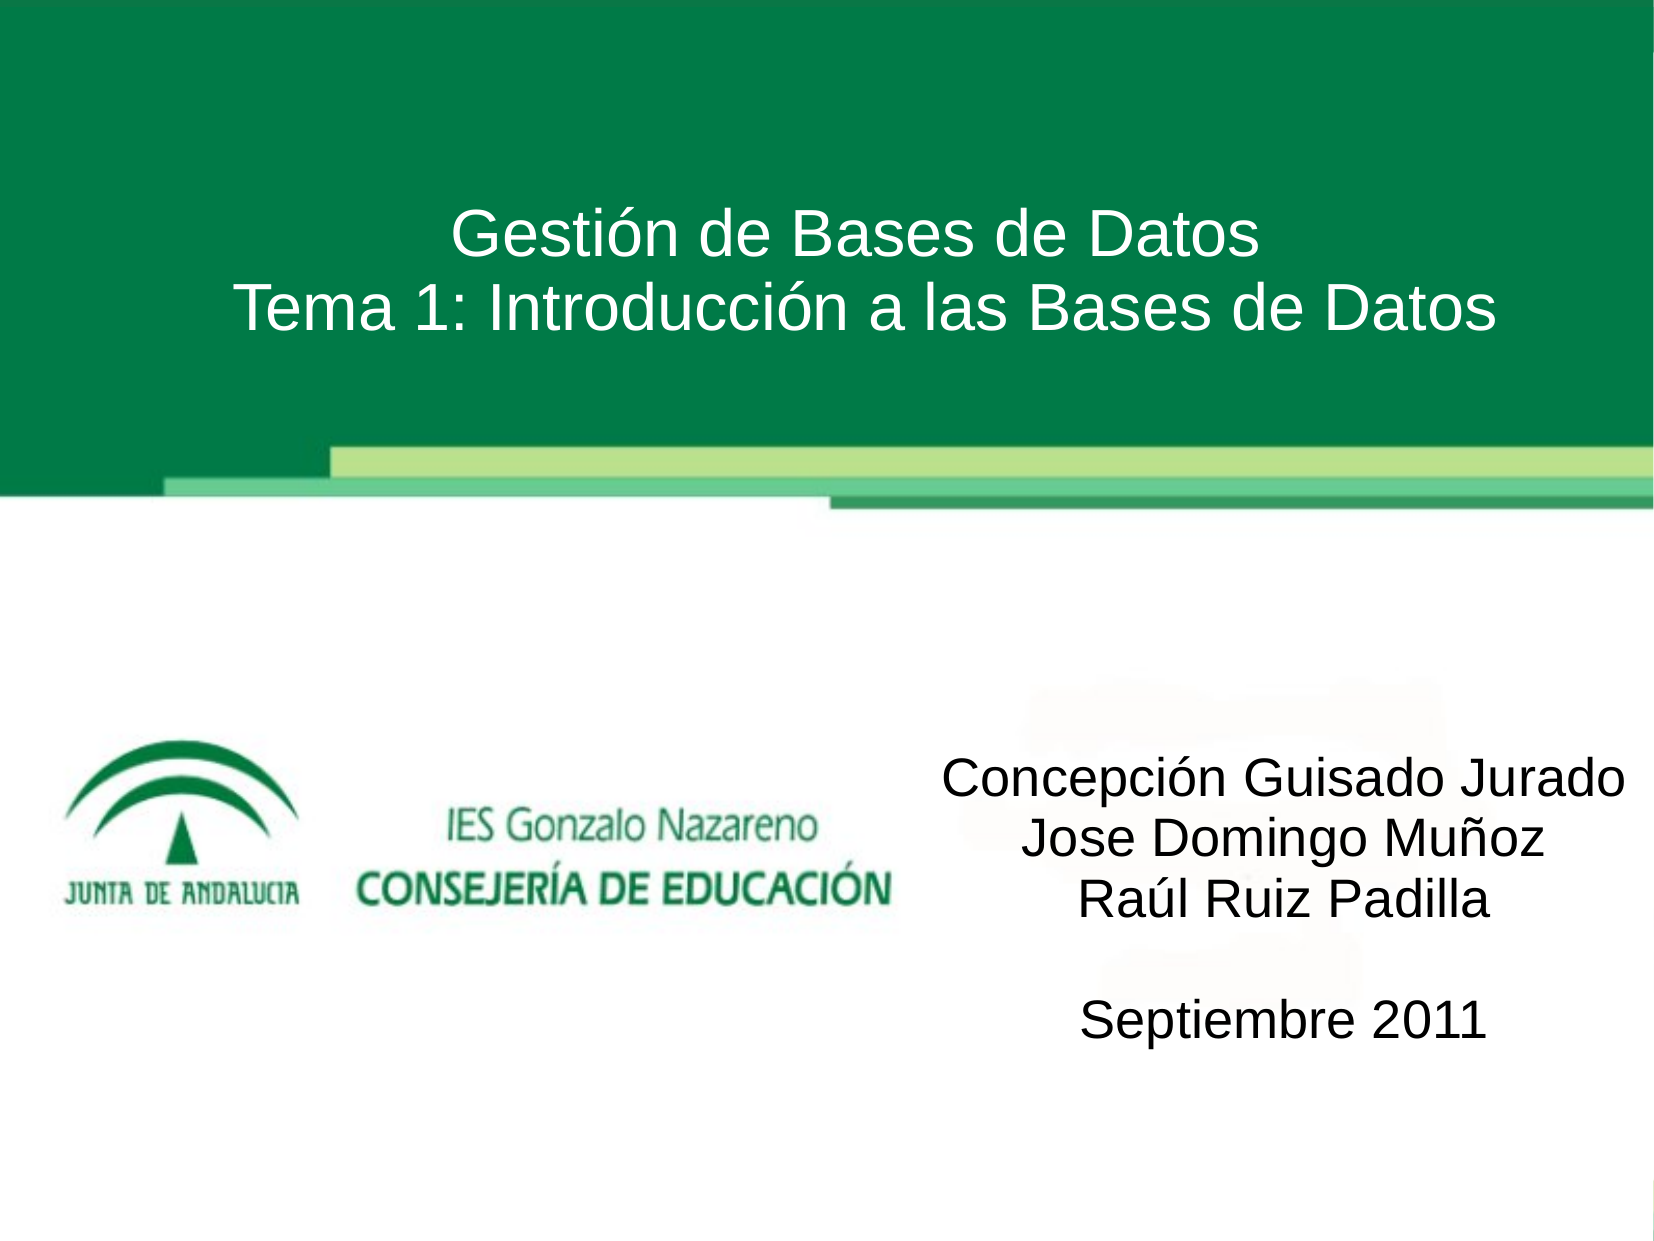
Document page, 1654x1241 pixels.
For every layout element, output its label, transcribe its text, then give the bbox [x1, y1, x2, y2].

text_box Concepción Guisado Jurado Jose Domingo Muñoz Raúl Ruiz Padilla Septiembre 2011 [915, 679, 1654, 1100]
picture [0, 0, 1654, 1241]
text_box Gestión de Bases de Datos Tema 1: Introducción a las Bases de Datos [88, 188, 1625, 353]
